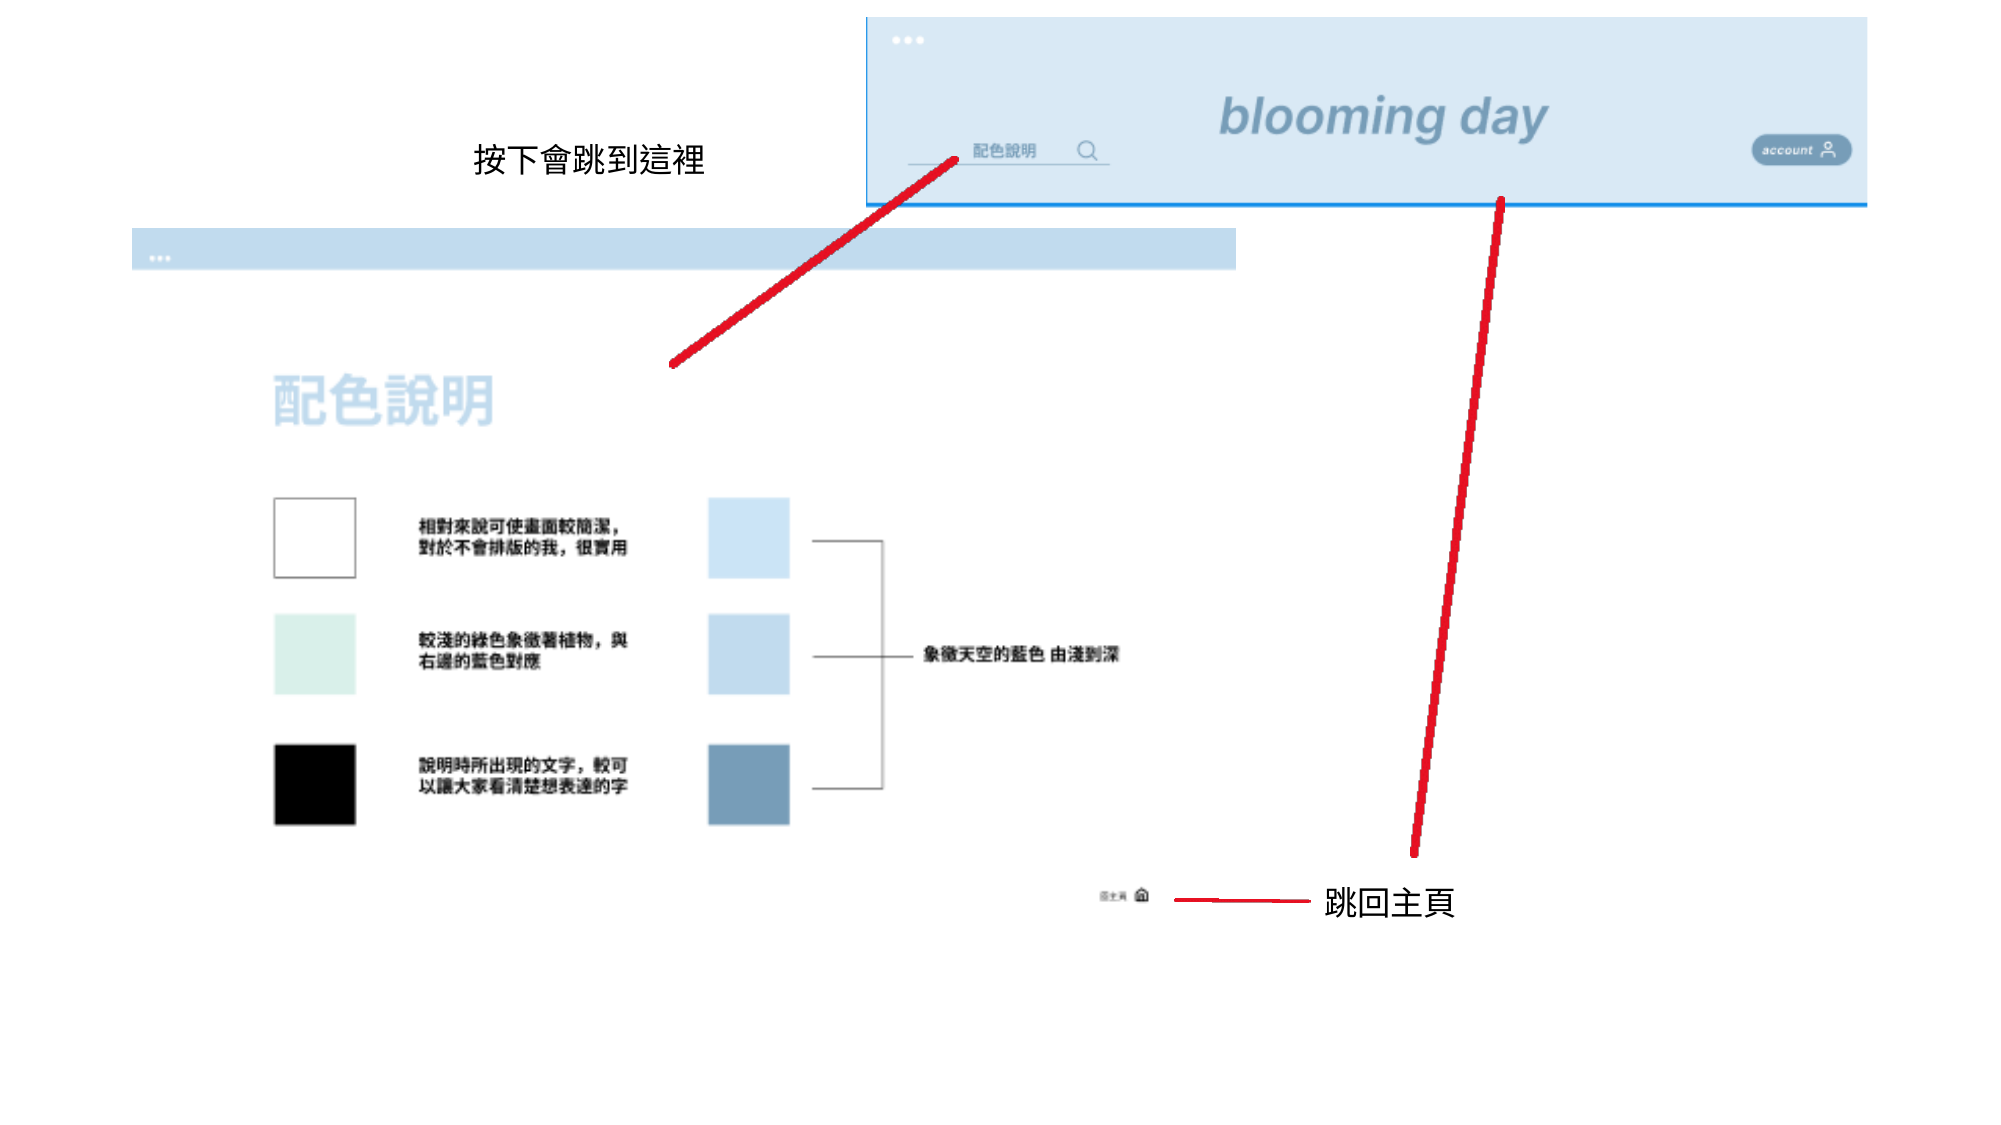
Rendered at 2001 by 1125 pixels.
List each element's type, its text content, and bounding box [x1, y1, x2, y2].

picture [132, 17, 1868, 1044]
text_box 跳回主頁 [1309, 875, 1522, 931]
text_box 按下會跳到這裡 [458, 131, 909, 188]
